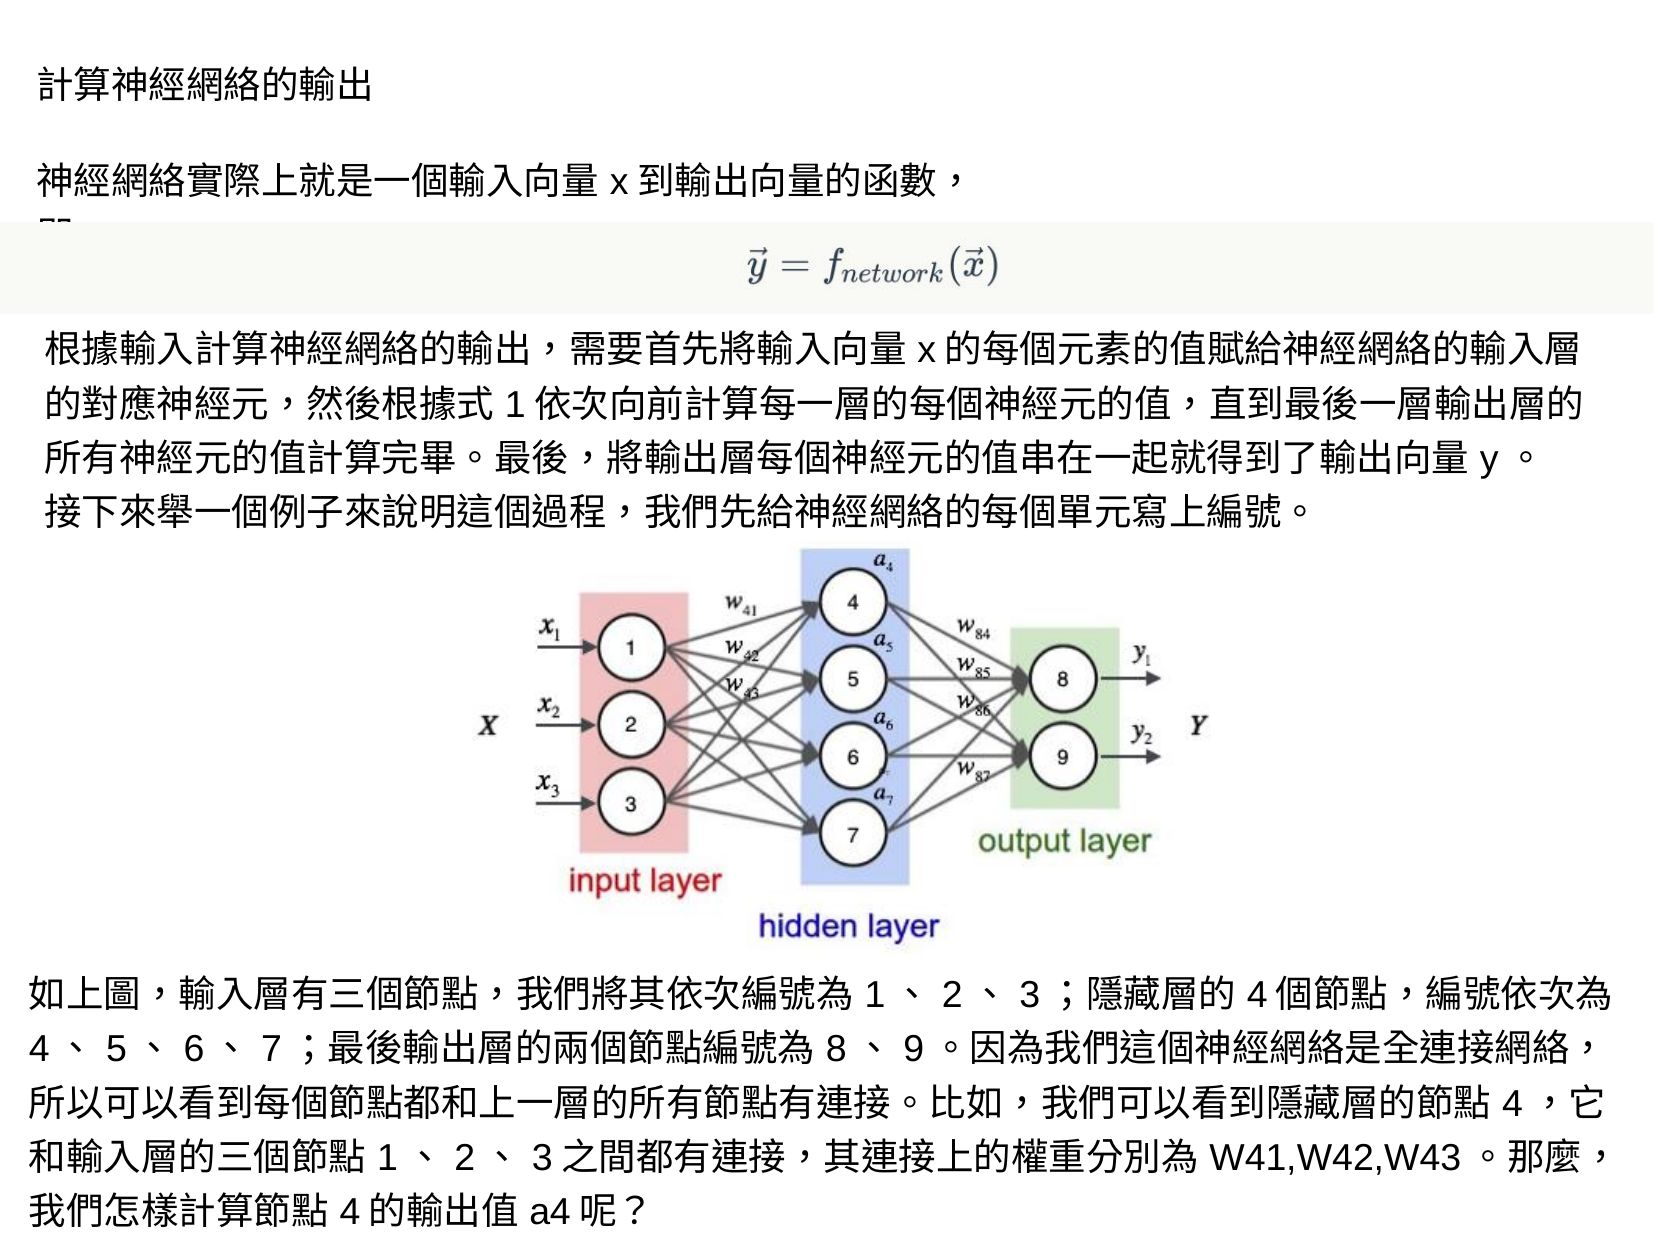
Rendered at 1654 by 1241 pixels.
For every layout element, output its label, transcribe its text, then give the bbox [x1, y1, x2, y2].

text_box 計算神經網絡的輸出 神經網絡實際上就是一個輸入向量x到輸出向量的函數，即： [21, 47, 1063, 222]
text_box 根據輸入計算神經網絡的輸出，需要首先將輸入向量x的每個元素的值賦給神經網絡的輸入層的對應神經元，然後根據式1依次向前計算每一層的每個神經元的值，直到最後一層輸出層的所有神經元的值計算完畢。最後，將輸出層每個神經元的值串在一起就得到了輸出向量y。 接下來舉一個例子來說明這個過程，我們先給神經網絡的每個單元寫上編號。 [29, 311, 1633, 579]
text_box 如上圖，輸入層有三個節點，我們將其依次編號為1、2、3；隱藏層的4個節點，編號依次為4、5、6、7；最後輸出層的兩個節點編號為8、9。因為我們這個神經網絡是全連接網絡，所以可以看到每個節點都和上一層的所有節點有連接。比如，我們可以看到隱藏層的節點4，它和輸入層的三個節點1、2、3之間都有連接，其連接上的權重分別為W41,W42,W43。那麼，我們怎樣計算節點4的輸出值a4呢？ [13, 956, 1648, 1214]
picture [0, 222, 1654, 314]
picture [472, 541, 1217, 956]
